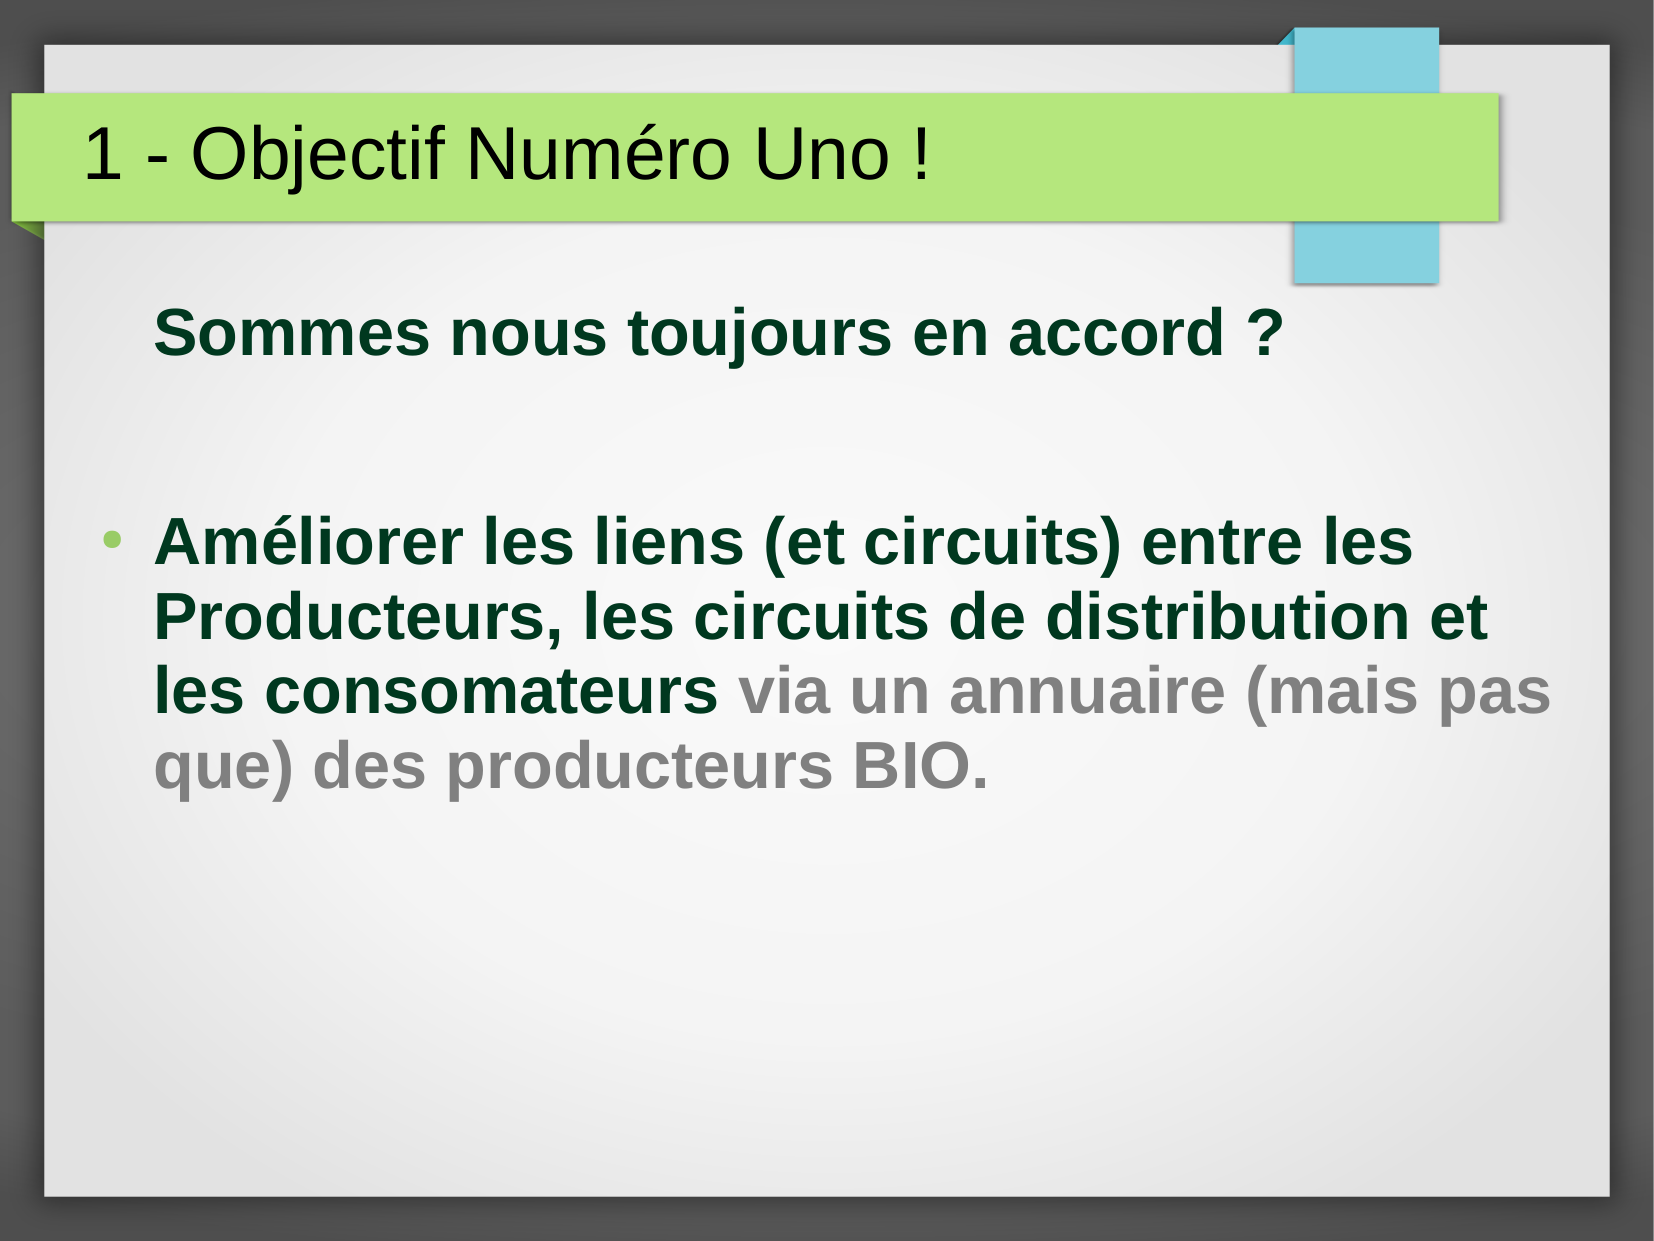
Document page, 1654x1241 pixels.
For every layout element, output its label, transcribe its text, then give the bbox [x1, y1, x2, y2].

list Sommes nous toujours en accord ? Améliorer les liens (et circuits) entre les Producteurs, les circuits de distribution et les consomateurs via un annuaire (mais pas que) des producteurs BIO. [82, 295, 1571, 1015]
title 1 - Objectif Numéro Uno ! [82, 94, 1264, 213]
picture [0, 0, 1654, 1241]
